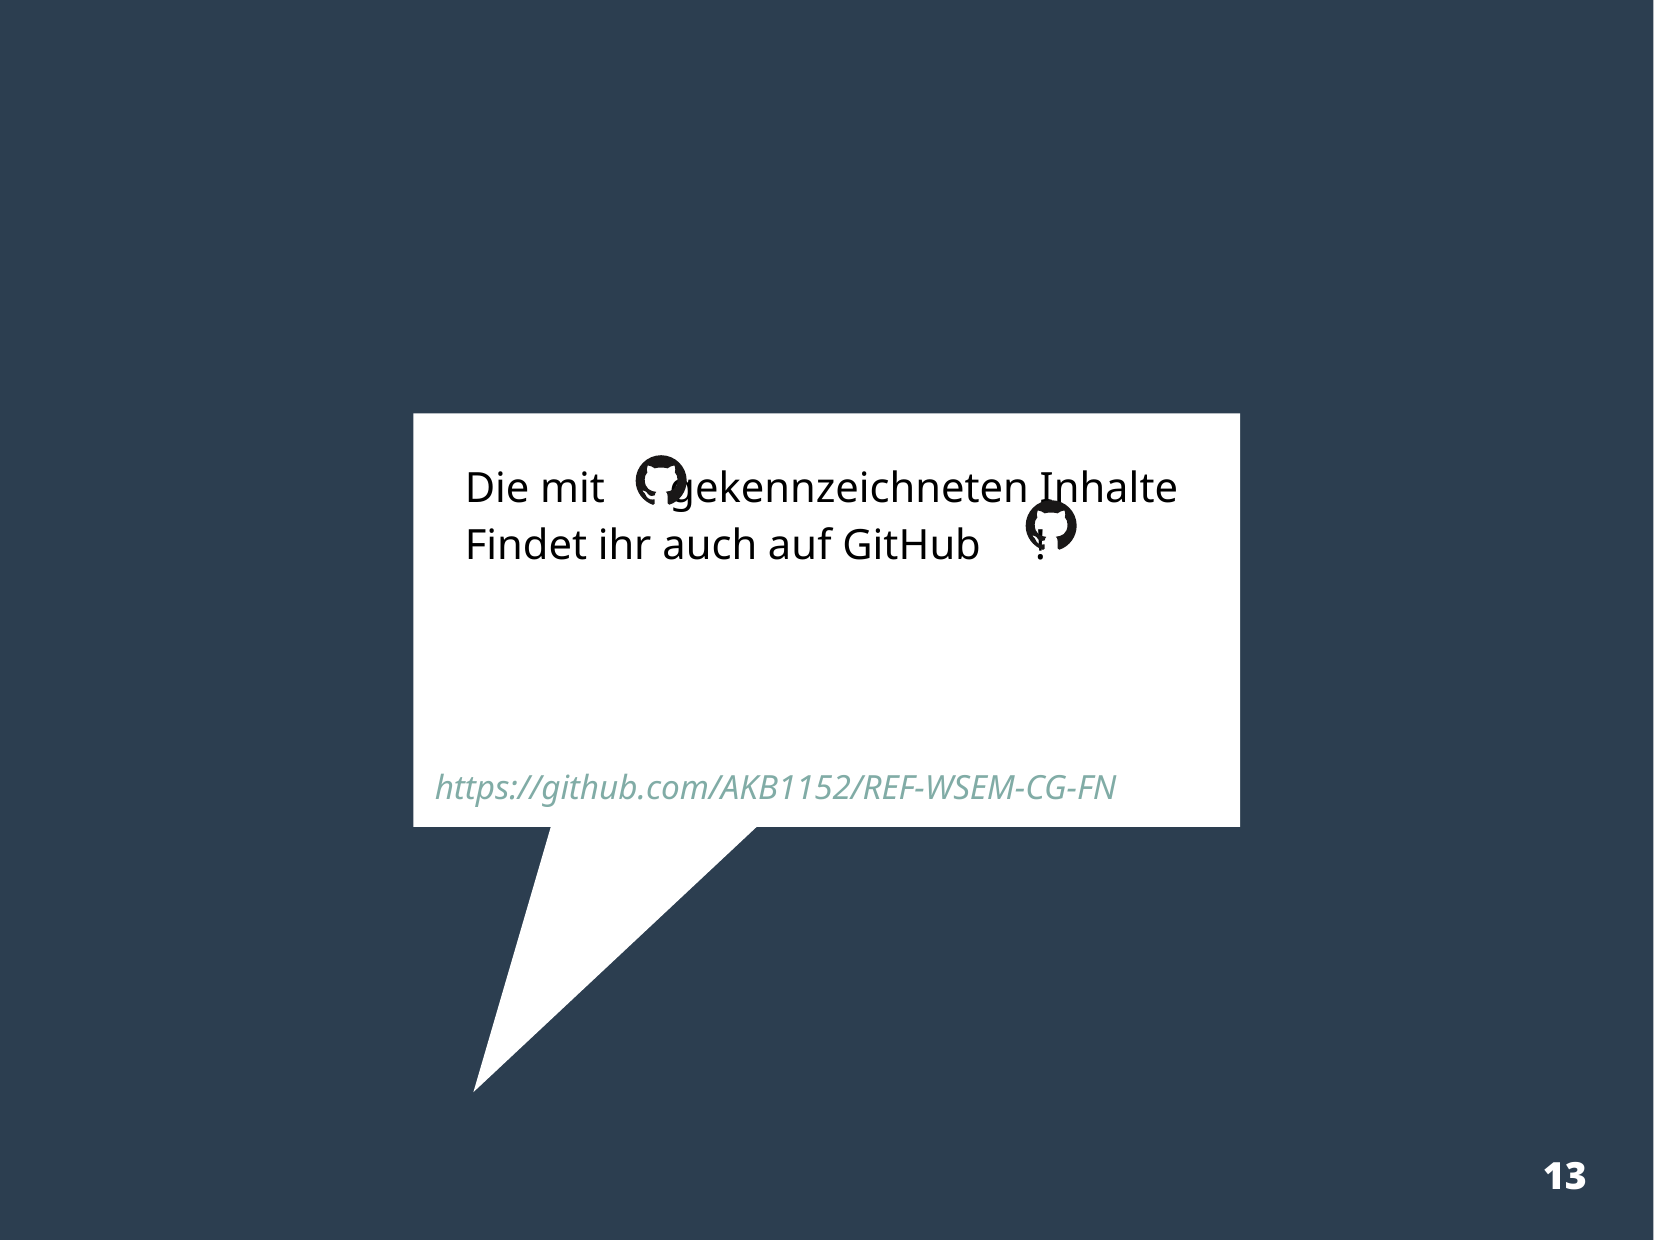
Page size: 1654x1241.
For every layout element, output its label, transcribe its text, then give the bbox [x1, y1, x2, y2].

picture [1022, 497, 1081, 556]
text_box https://github.com/AKB1152/REF-WSEM-CG-FN [420, 756, 1225, 811]
picture [632, 452, 691, 511]
text_box Die mit gekennzeichneten Inhalte Findet ihr auch auf GitHub ! [450, 450, 1265, 654]
